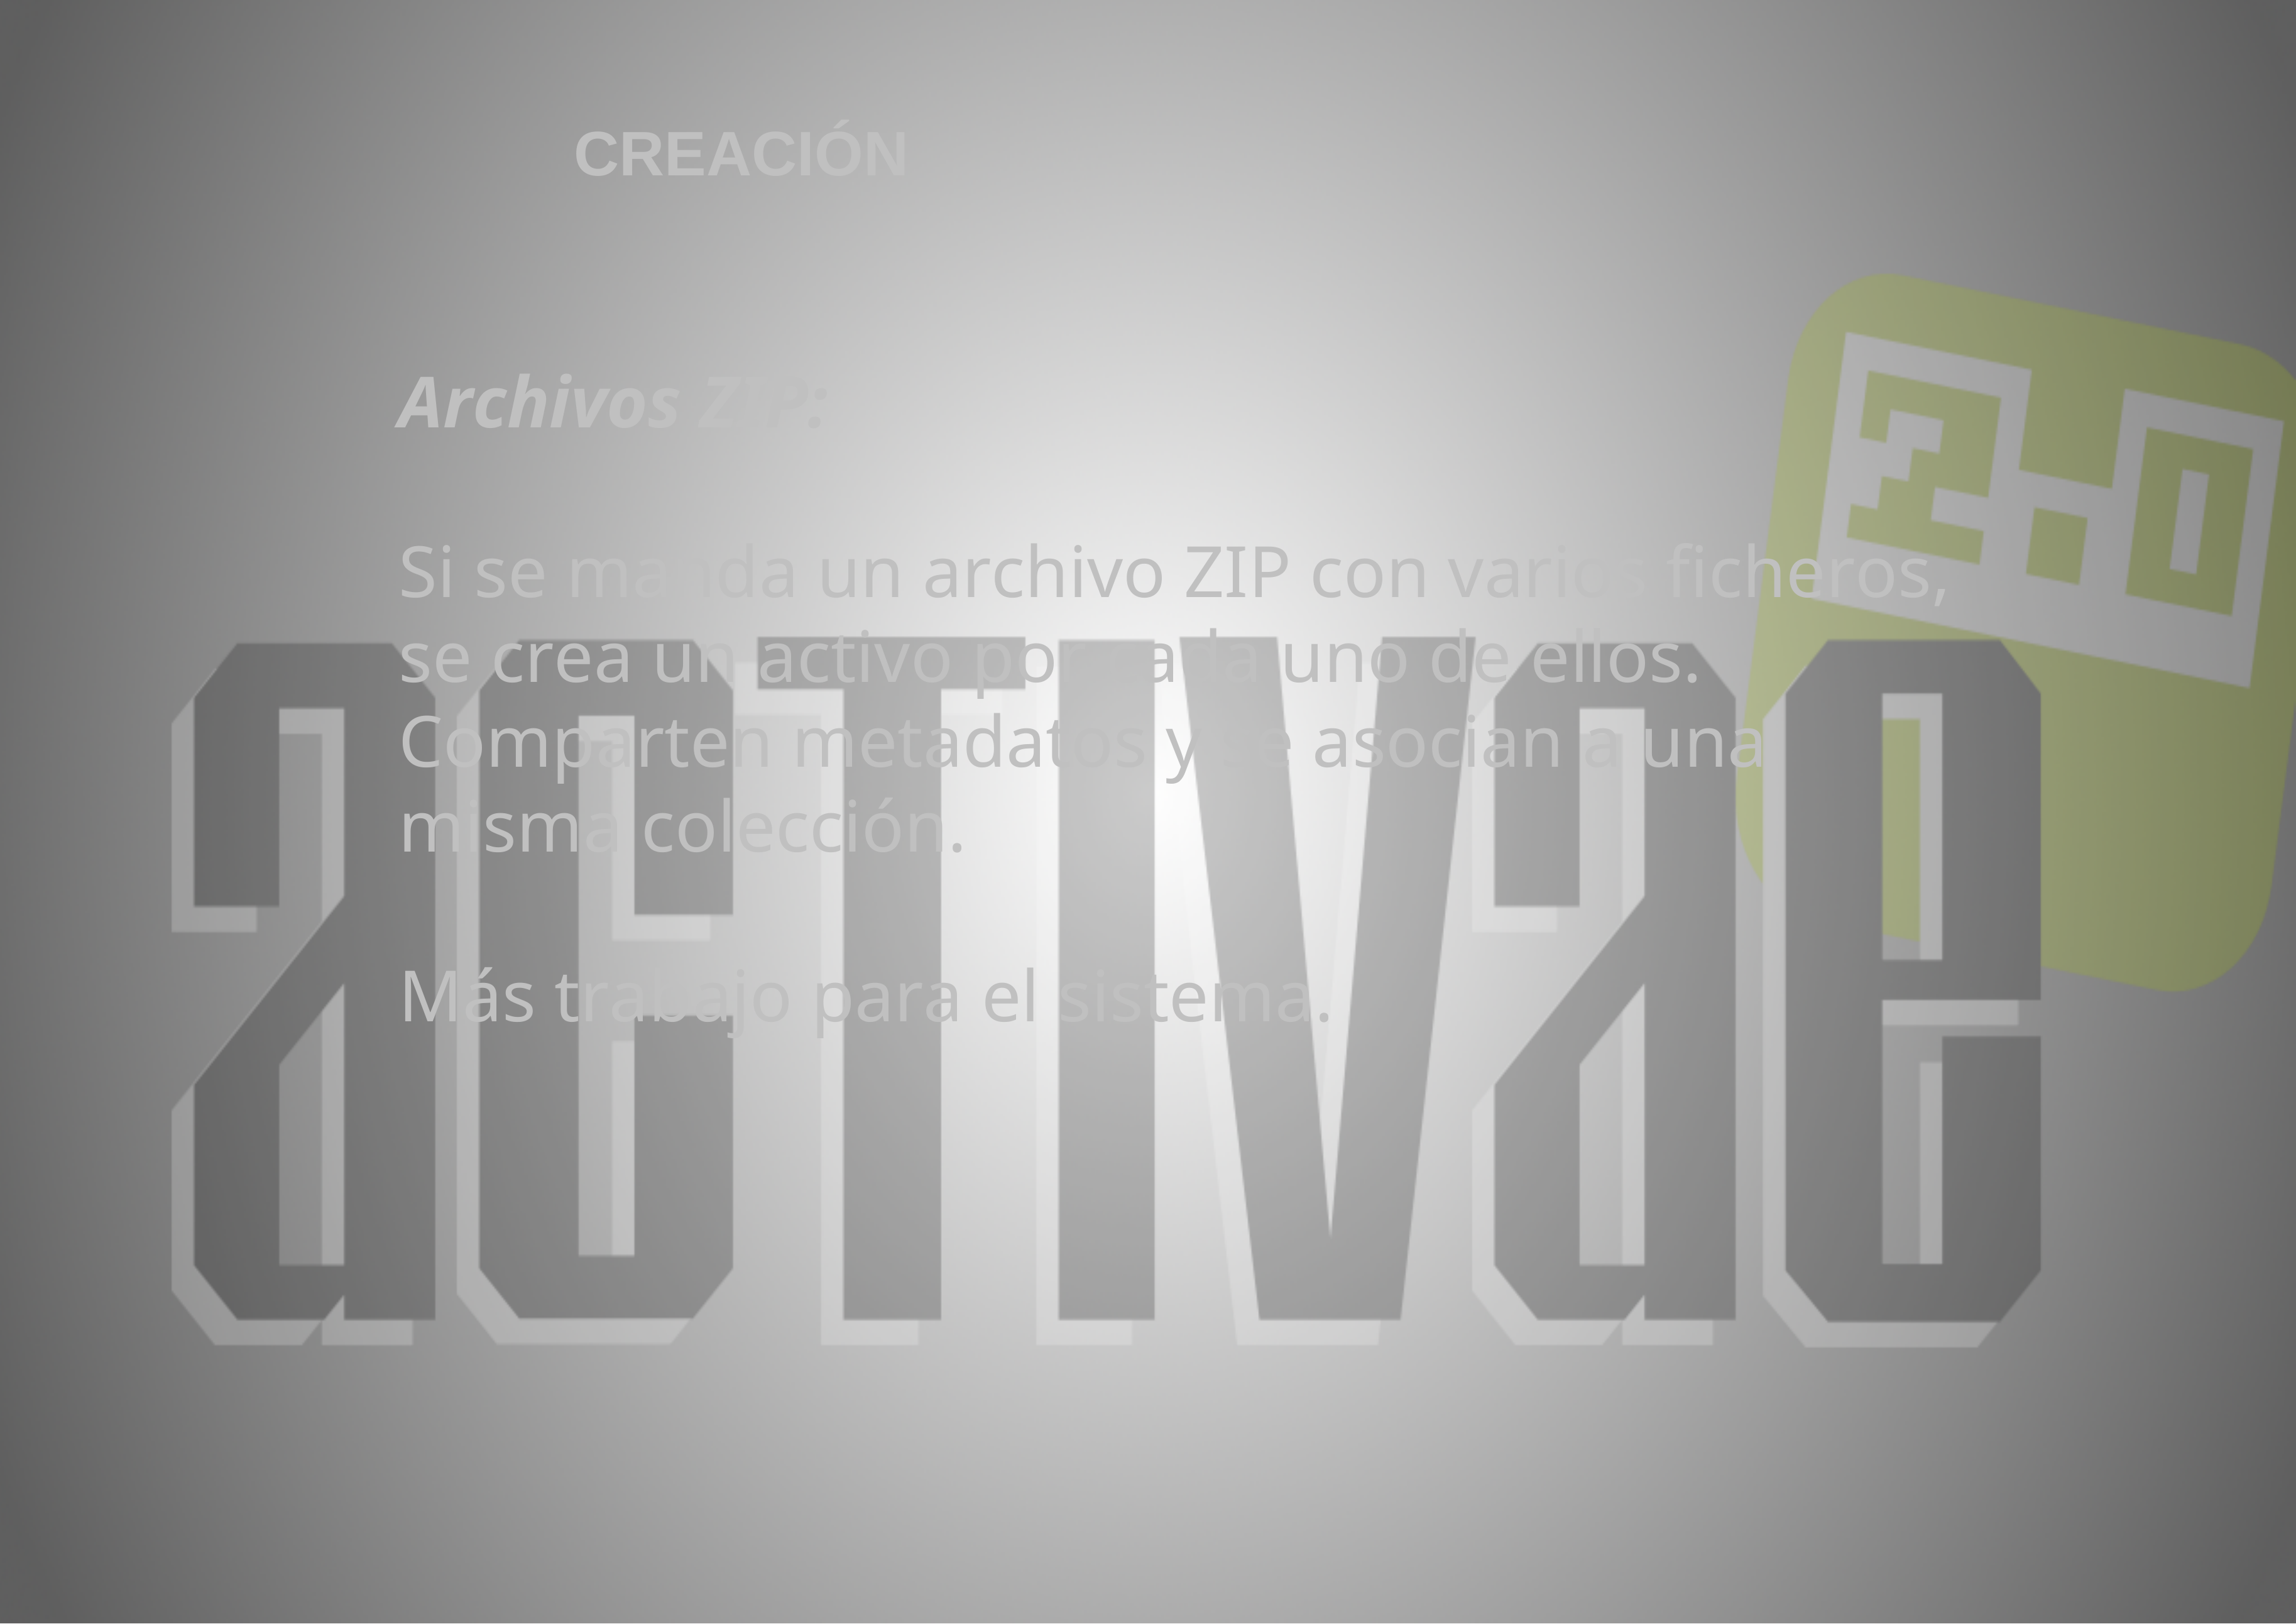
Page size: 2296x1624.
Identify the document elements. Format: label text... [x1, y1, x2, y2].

text_box CREACIÓN [215, 112, 910, 189]
picture [0, 0, 2296, 1623]
text_box Archivos ZIP: Si se manda un archivo ZIP con varios ficheros, se crea un activo por cada uno de ellos. Comparten metadatos y se asocian a una misma colección. Más trabajo para el sistema. [389, 352, 1967, 1244]
